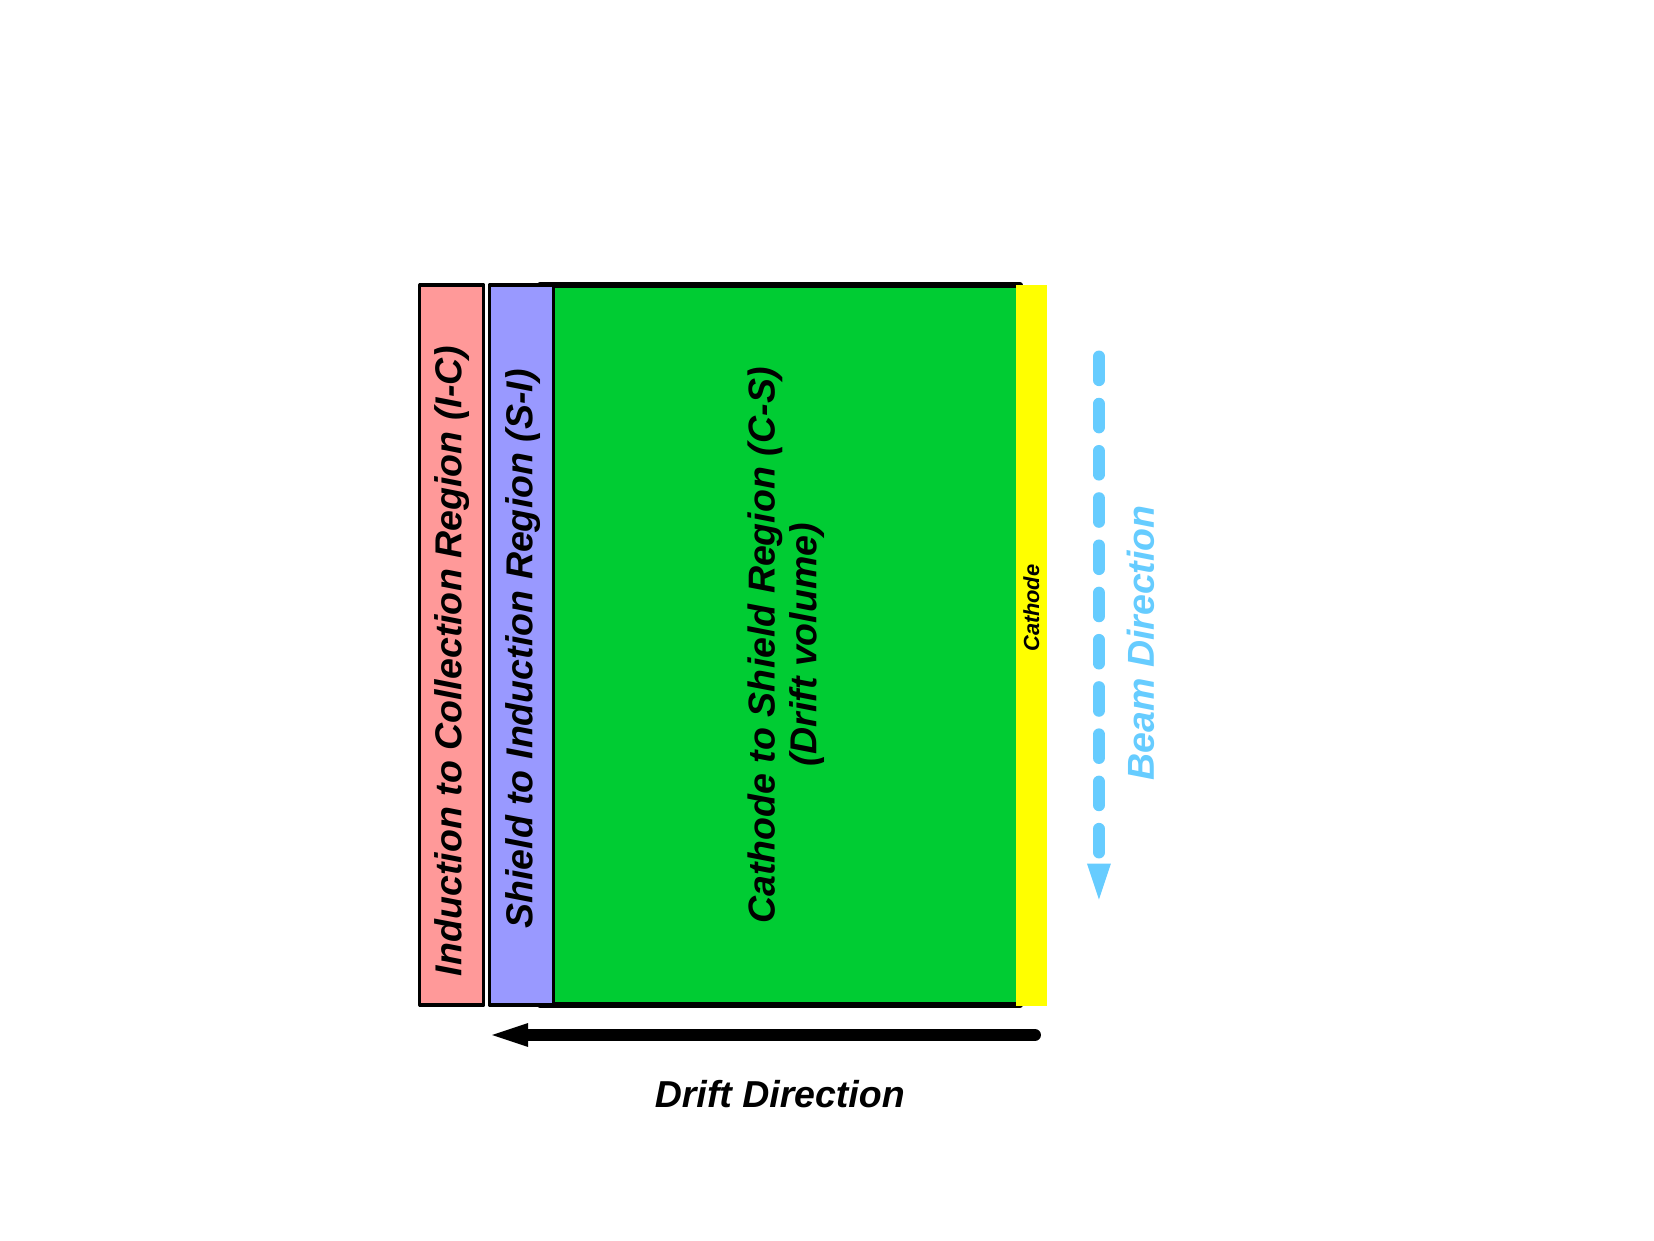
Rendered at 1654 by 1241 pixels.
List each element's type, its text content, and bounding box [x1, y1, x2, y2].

text_box Shield to Induction Region (S-I) [489, 345, 550, 946]
text_box Cathode [1010, 521, 1071, 695]
text_box Drift Direction [555, 1065, 1006, 1125]
text_box [489, 285, 1047, 1006]
text_box Cathode to Shield Region (C-S) (Drift volume) [731, 345, 834, 946]
text_box Induction to Collection Region (I-C) [418, 257, 481, 993]
text_box Beam Direction [1111, 417, 1171, 868]
text_box [419, 285, 484, 1006]
